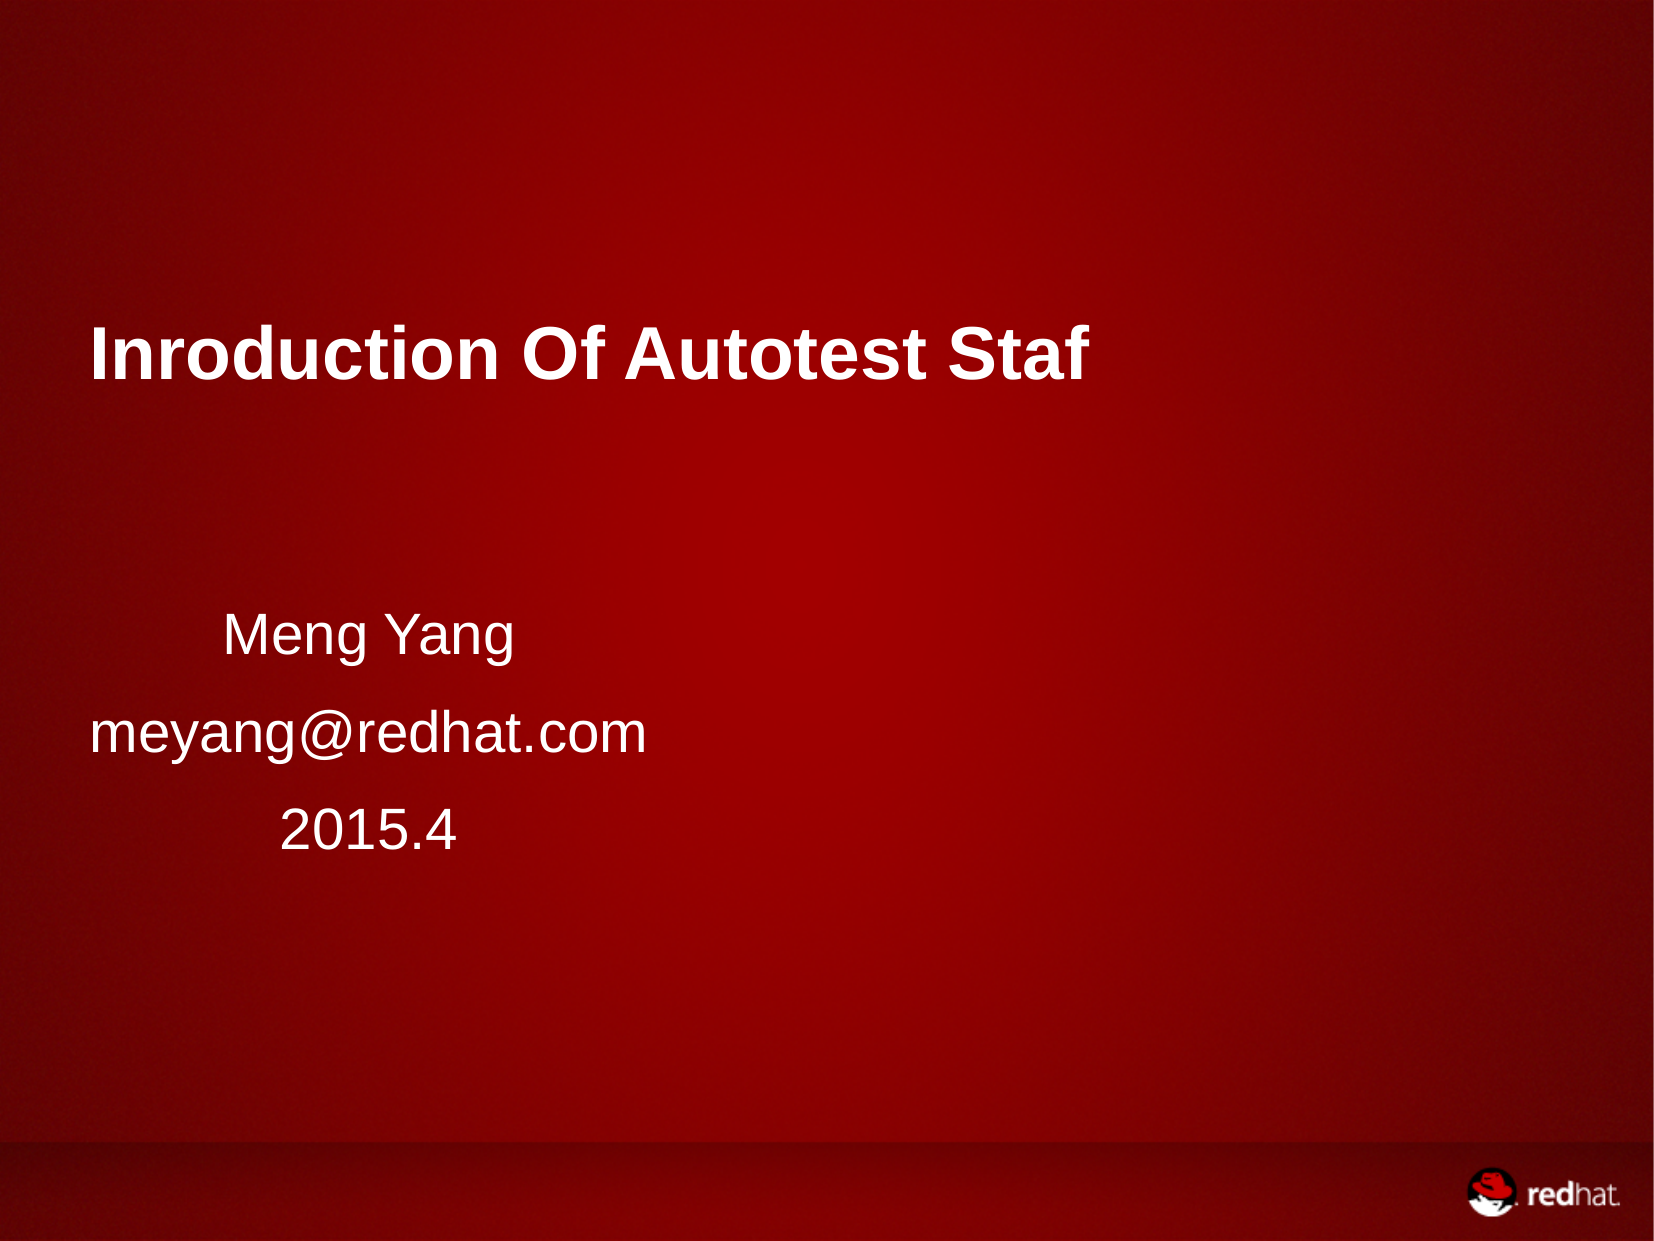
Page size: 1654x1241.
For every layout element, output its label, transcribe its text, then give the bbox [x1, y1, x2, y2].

picture [0, 0, 1654, 1241]
text_box Inroduction Of Autotest Staf [75, 262, 1276, 502]
text_box Meng Yang meyang@redhat.com 2015.4 [75, 562, 733, 847]
